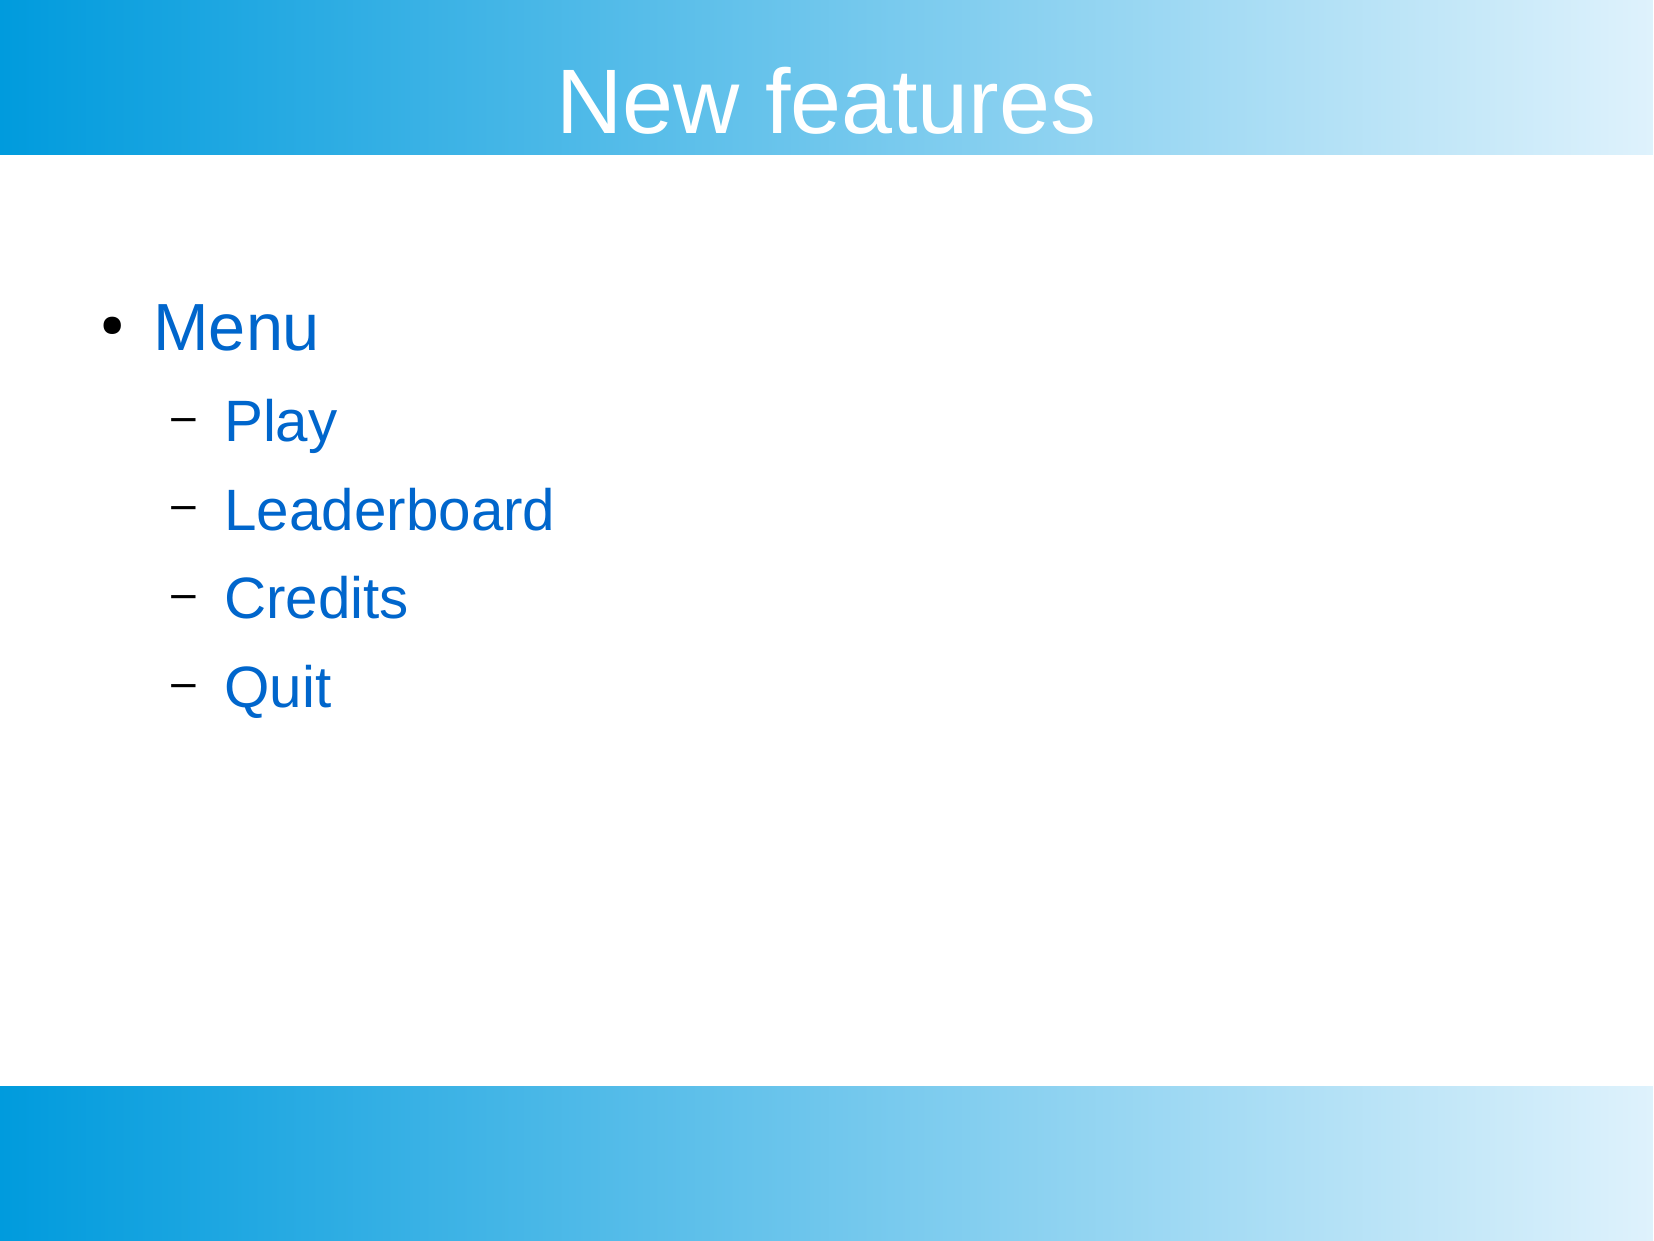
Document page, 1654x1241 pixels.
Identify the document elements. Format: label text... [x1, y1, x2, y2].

title New features [82, 49, 1571, 155]
list Menu Play Leaderboard Credits Quit [82, 290, 1571, 1010]
